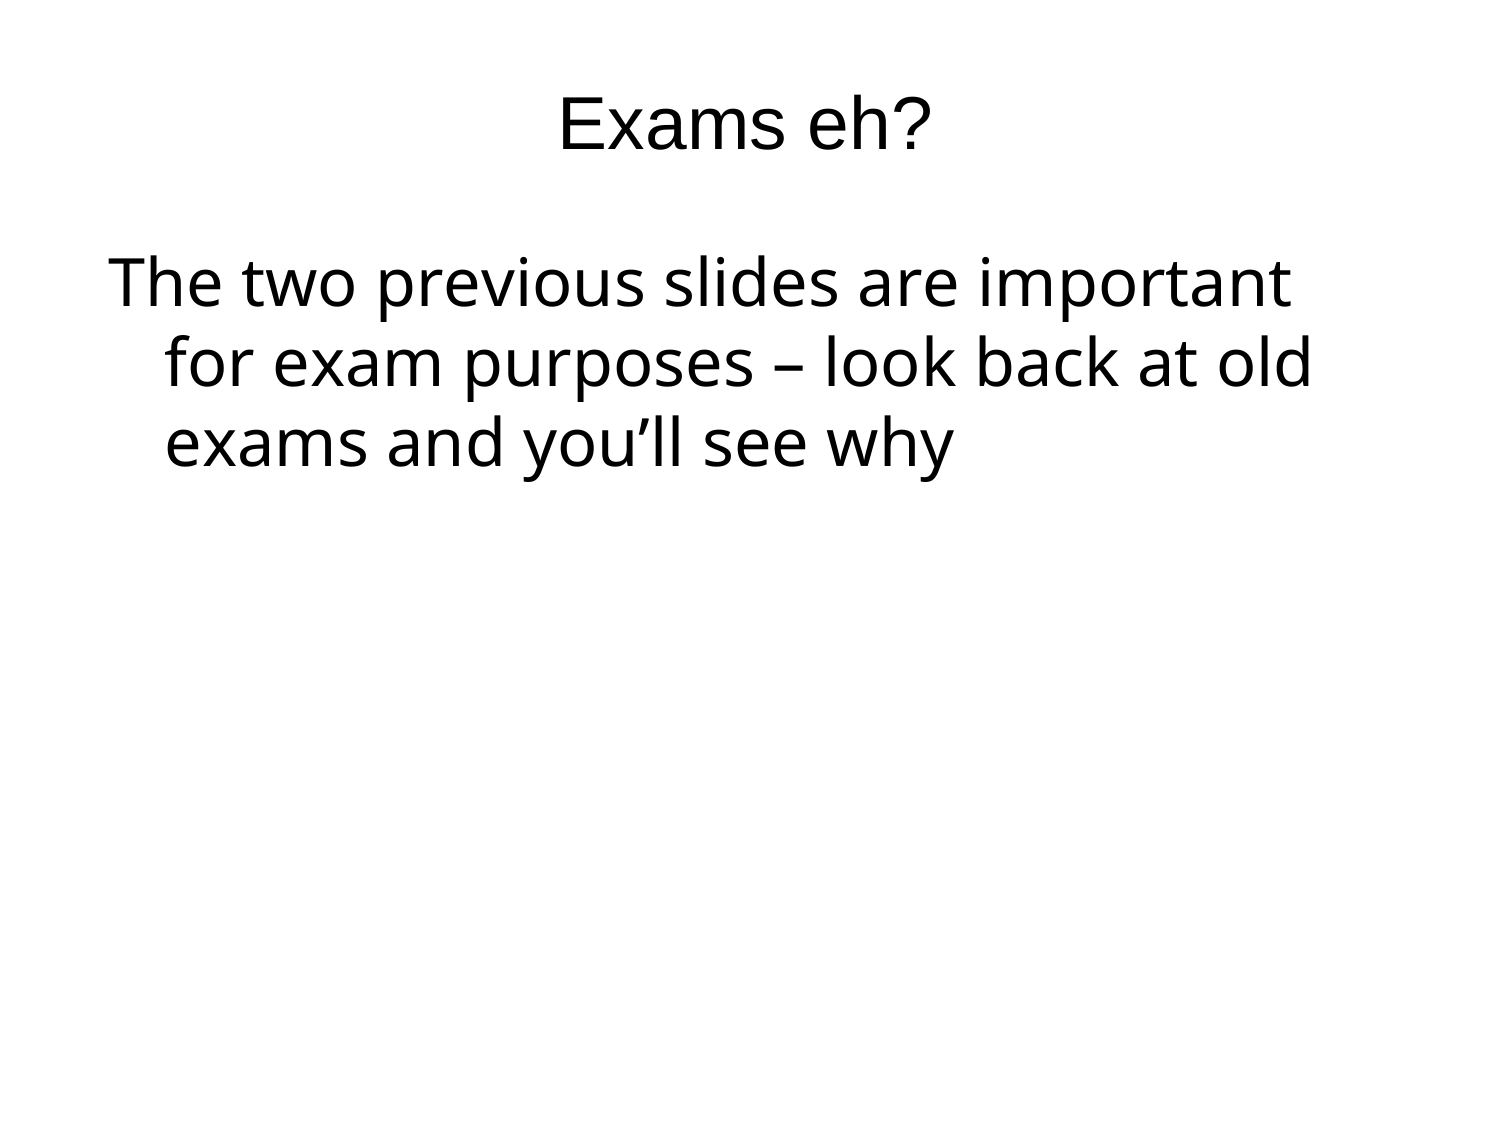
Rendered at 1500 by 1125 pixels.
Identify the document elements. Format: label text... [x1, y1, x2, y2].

title Exams eh? [112, 29, 1379, 209]
list The two previous slides are important for exam purposes – look back at old exams and you’ll see why [108, 239, 1375, 1006]
